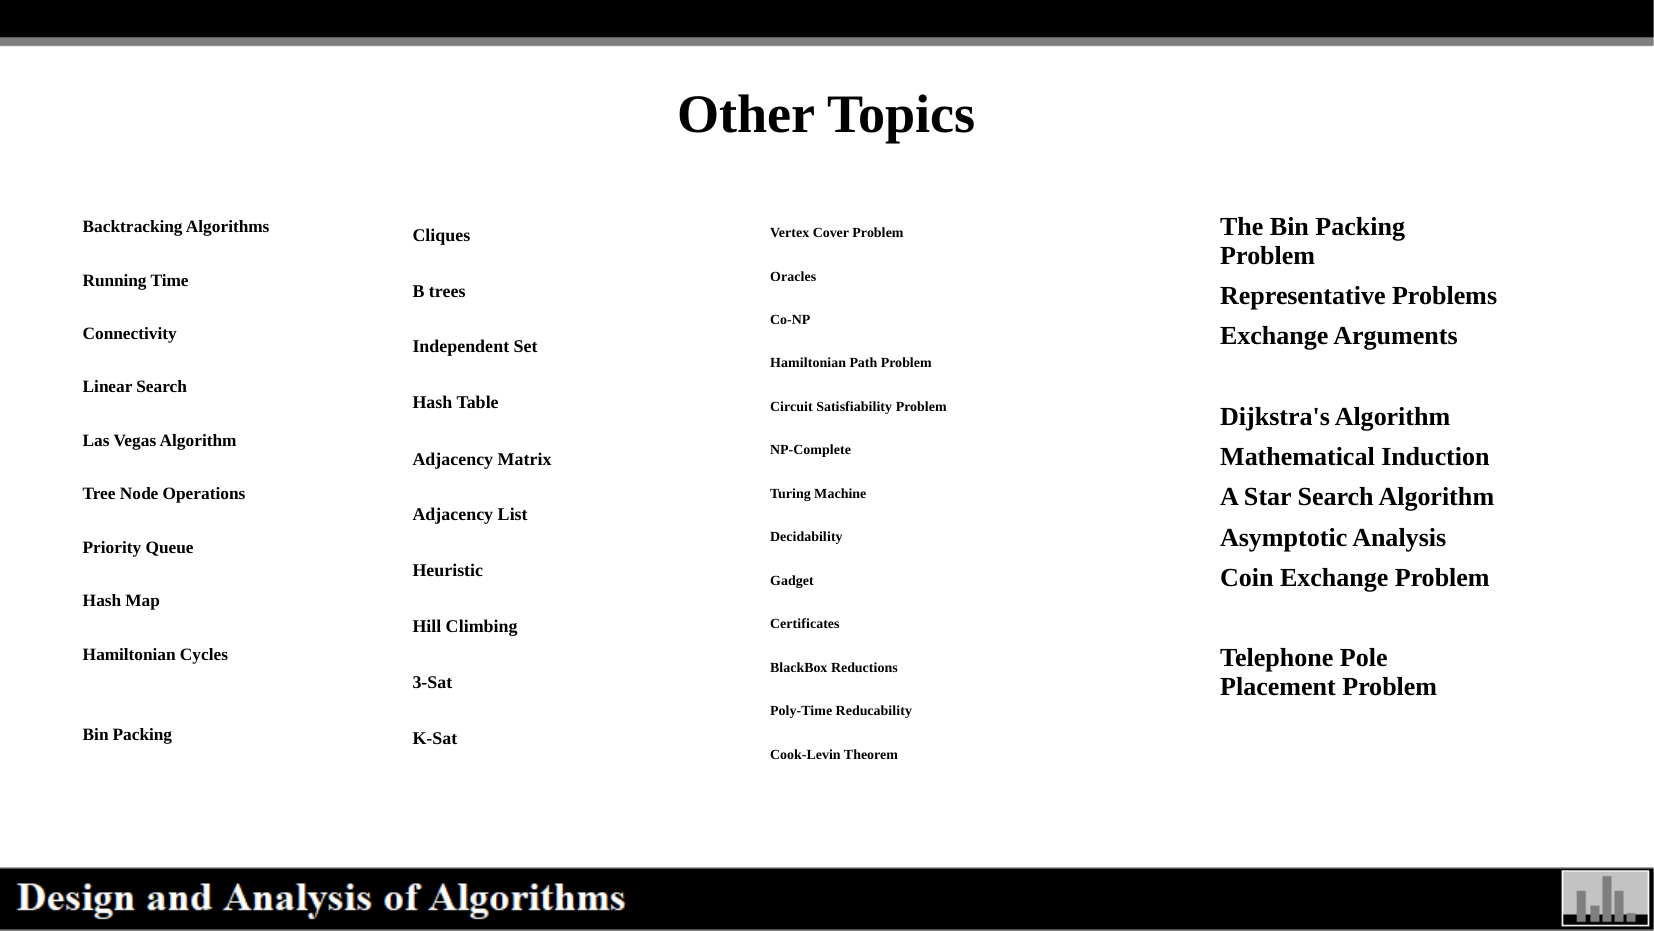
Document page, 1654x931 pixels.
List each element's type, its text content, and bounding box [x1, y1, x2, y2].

list Vertex Cover Problem Oracles Co-NP Hamiltonian Path Problem Circuit Satisfiability Problem NP-Complete Turing Machine Decidability Gadget Certificates BlackBox Reductions Poly-Time Reducability Cook-Levin Theorem [770, 225, 1051, 765]
list Backtracking Algorithms Running Time Connectivity Linear Search Las Vegas Algorithm Tree Node Operations Priority Queue Hash Map Hamiltonian Cycles Bin Packing [82, 217, 413, 758]
list Cliques B trees Independent Set Hash Table Adjacency Matrix Adjacency List Heuristic Hill Climbing 3-Sat K-Sat [412, 225, 693, 765]
list The Bin Packing Problem Representative Problems Exchange Arguments Dijkstra's Algorithm Mathematical Induction A Star Search Algorithm Asymptotic Analysis Coin Exchange Problem Telephone Pole Placement Problem [1220, 212, 1501, 752]
picture [0, 0, 1654, 931]
title Other Topics [82, 37, 1571, 193]
